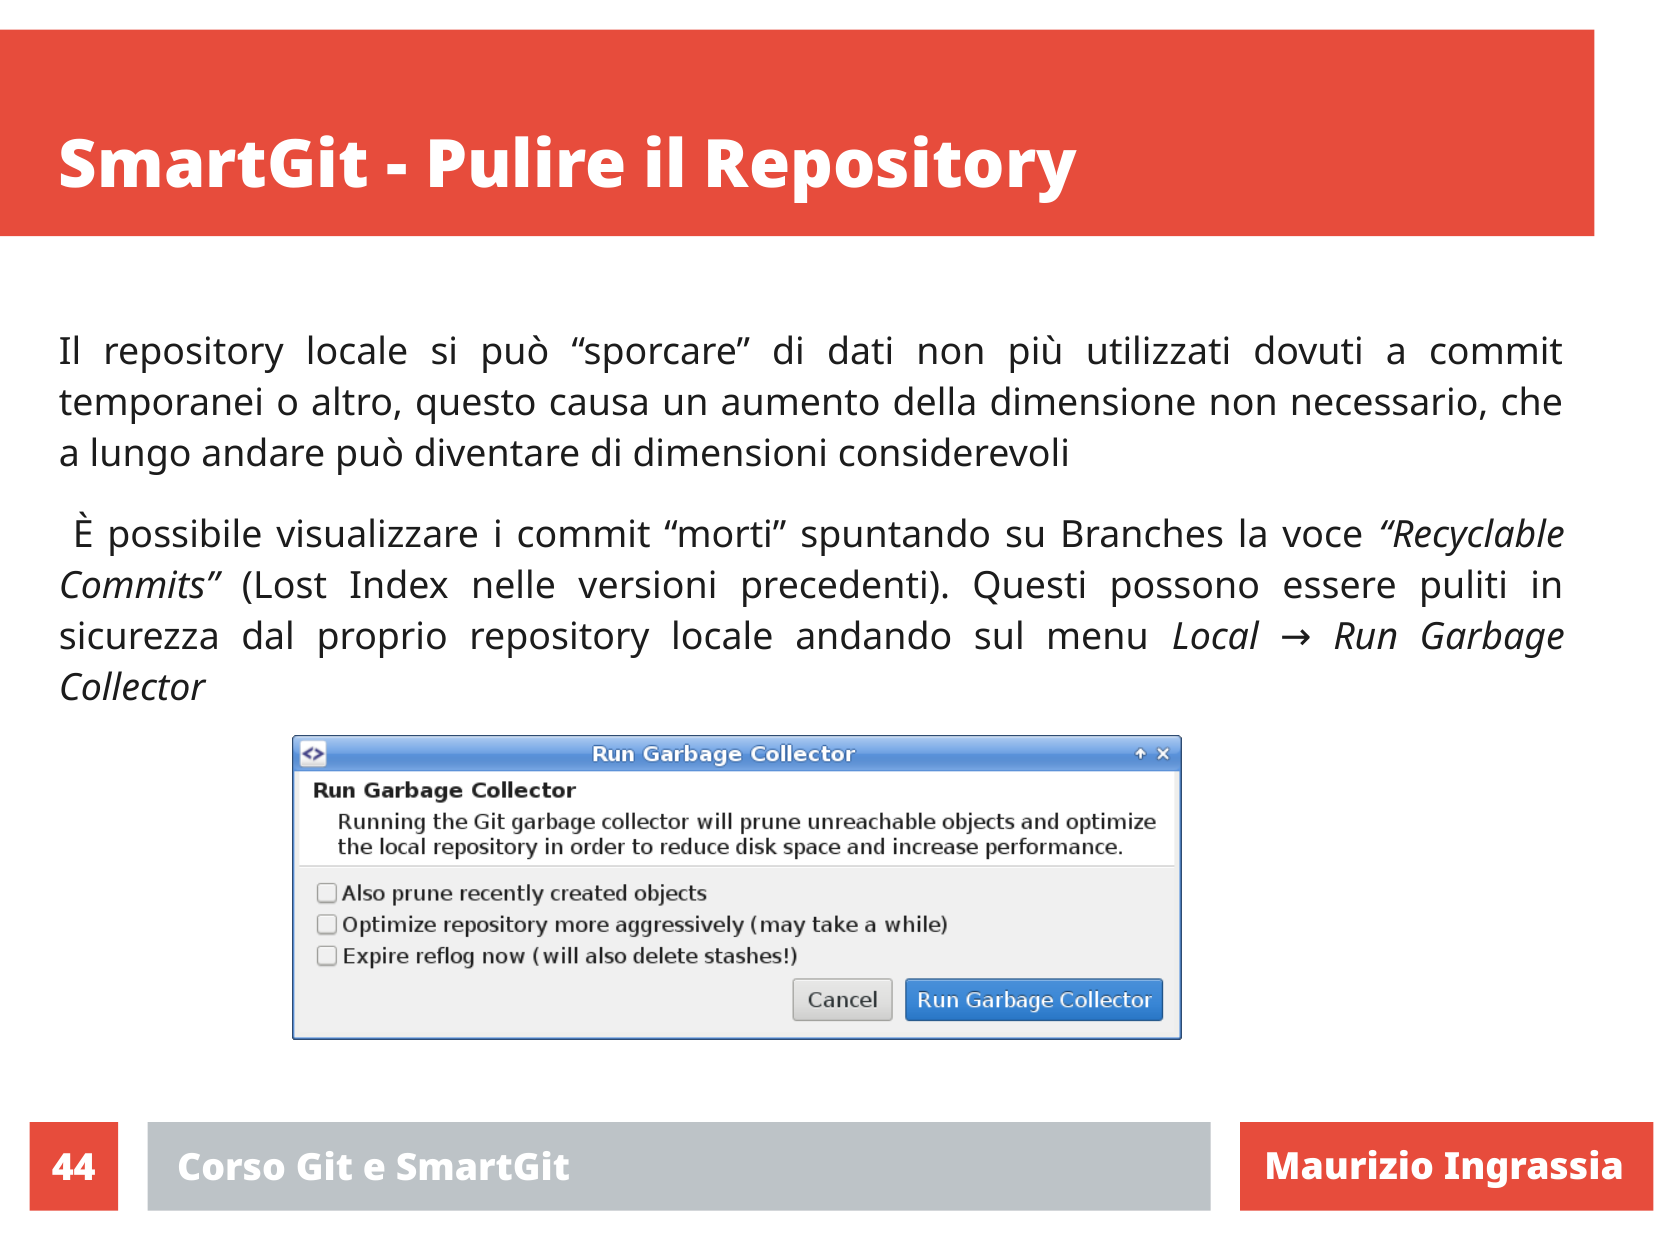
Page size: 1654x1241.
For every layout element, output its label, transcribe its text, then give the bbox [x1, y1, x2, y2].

picture [292, 735, 1182, 1040]
list Il repository locale si può “sporcare” di dati non più utilizzati dovuti a commit temporanei o altro, questo causa un aumento della dimensione non necessario, che a lungo andare può diventare di dimensioni considerevoli È possibile visualizzare i commit “morti” spuntando su Branches la voce “Recyclable Commits” (Lost Index nelle versioni precedenti). Questi possono essere puliti in sicurezza dal proprio repository locale andando sul menu Local → Run Garbage Collector [59, 324, 1565, 1093]
title SmartGit - Pulire il Repository [59, 59, 1595, 207]
